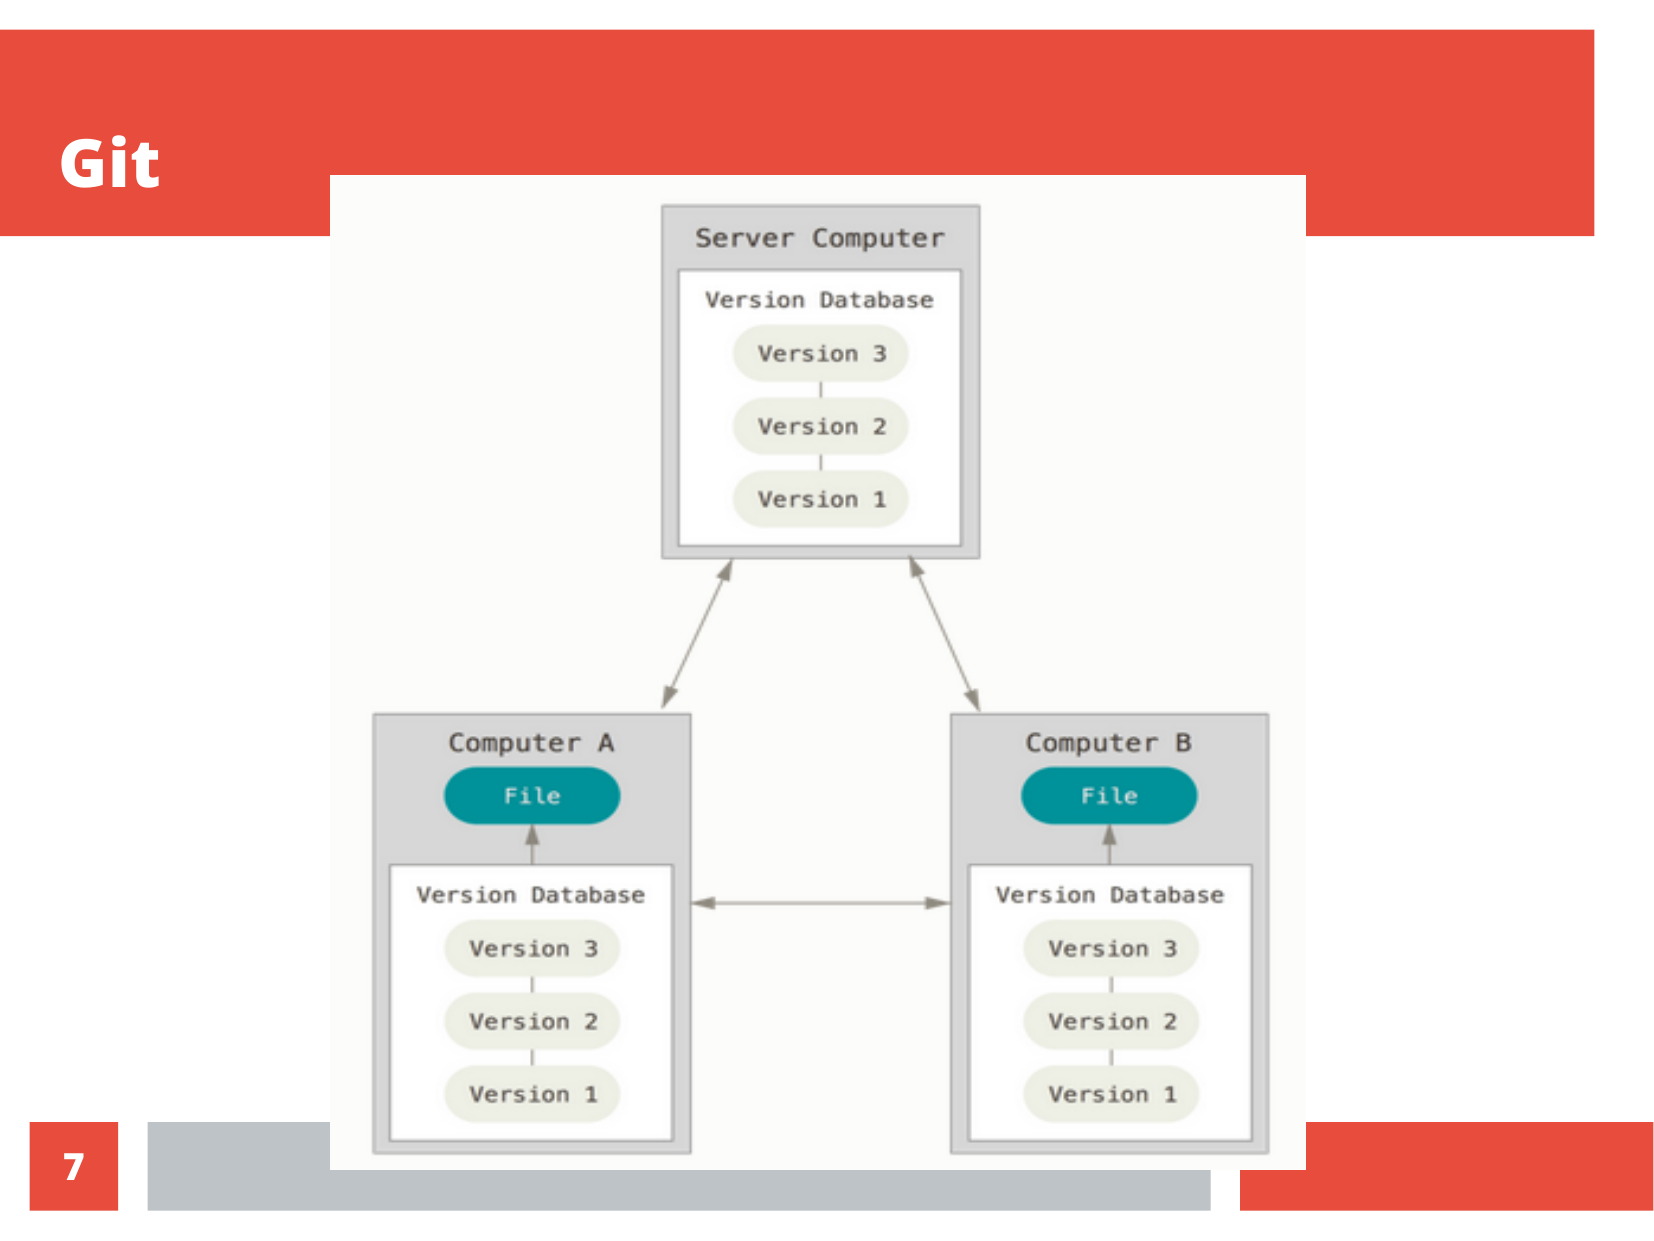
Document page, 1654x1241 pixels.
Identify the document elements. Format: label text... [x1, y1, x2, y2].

title Git [59, 59, 1595, 207]
picture [330, 175, 1306, 1171]
